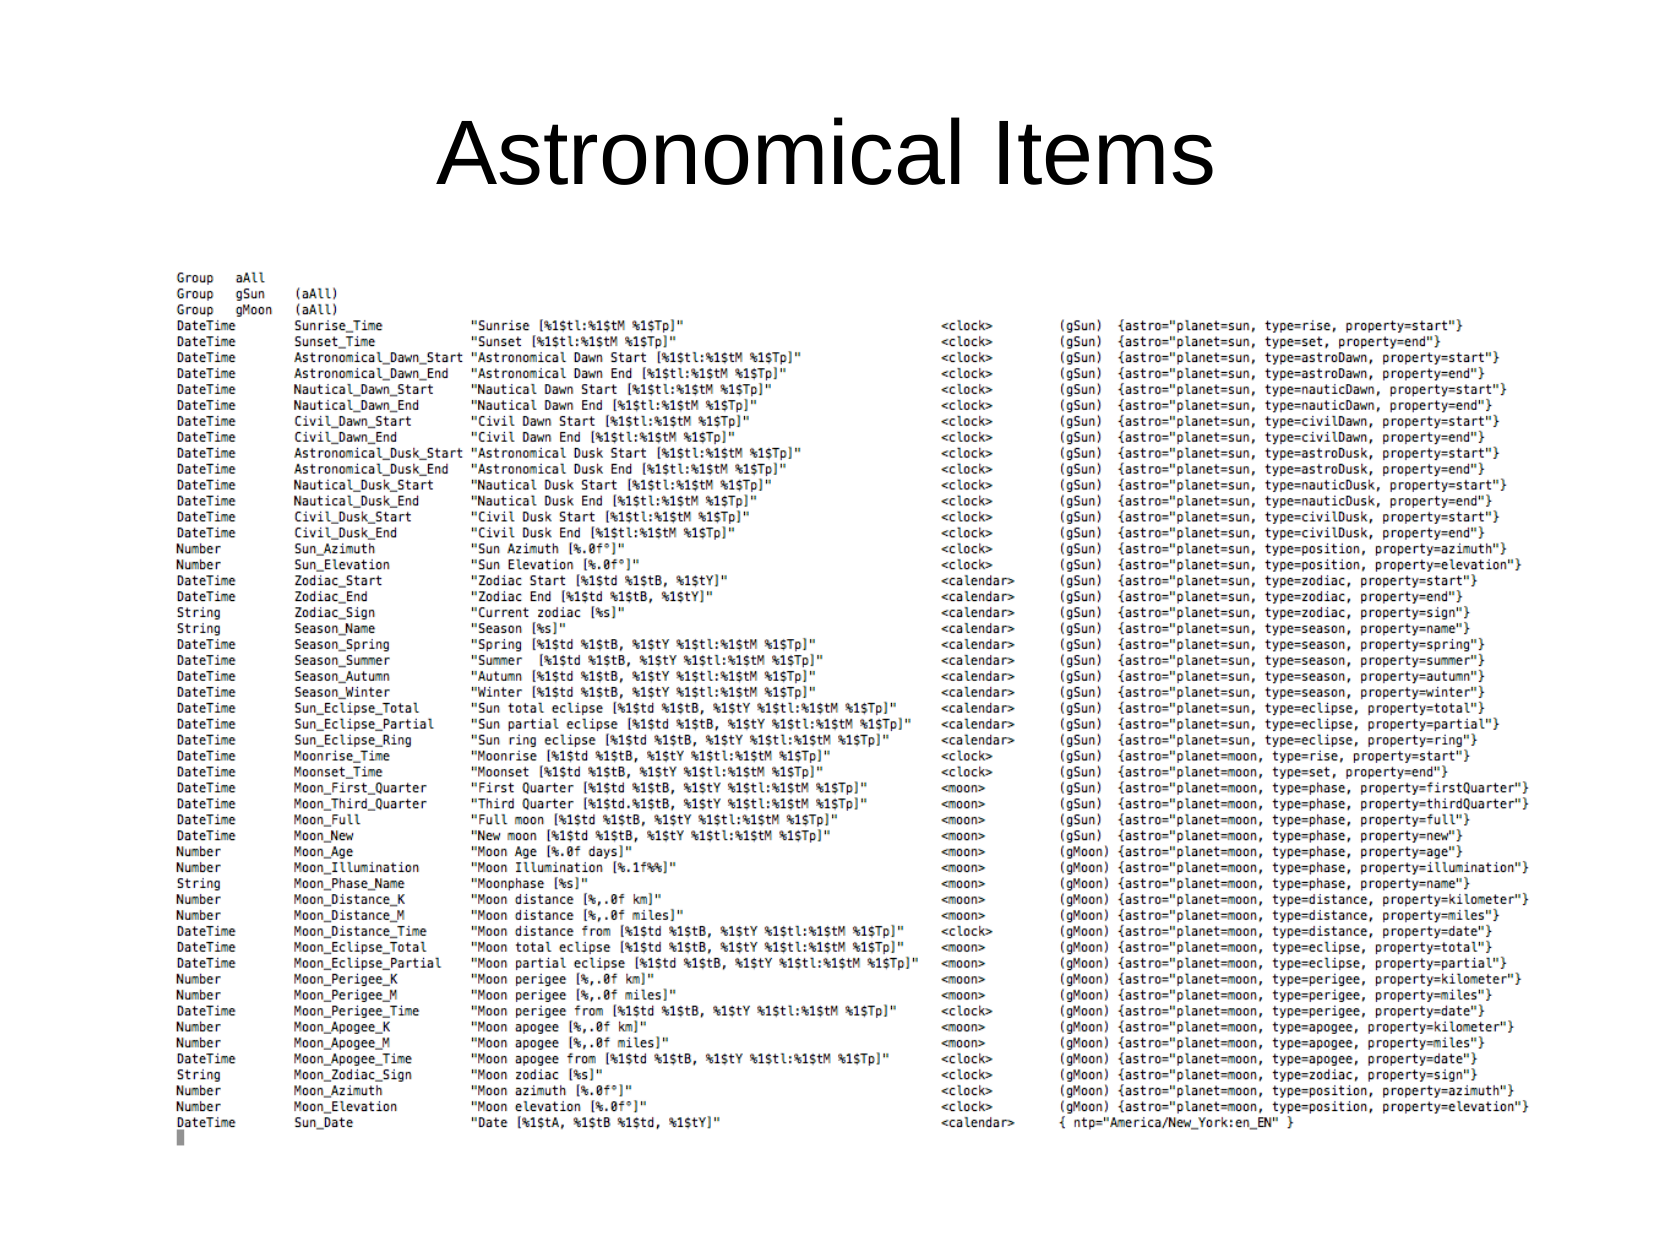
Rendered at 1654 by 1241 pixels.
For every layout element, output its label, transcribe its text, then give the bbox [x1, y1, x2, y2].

picture [172, 269, 1561, 1148]
title Astronomical Items [82, 49, 1571, 257]
